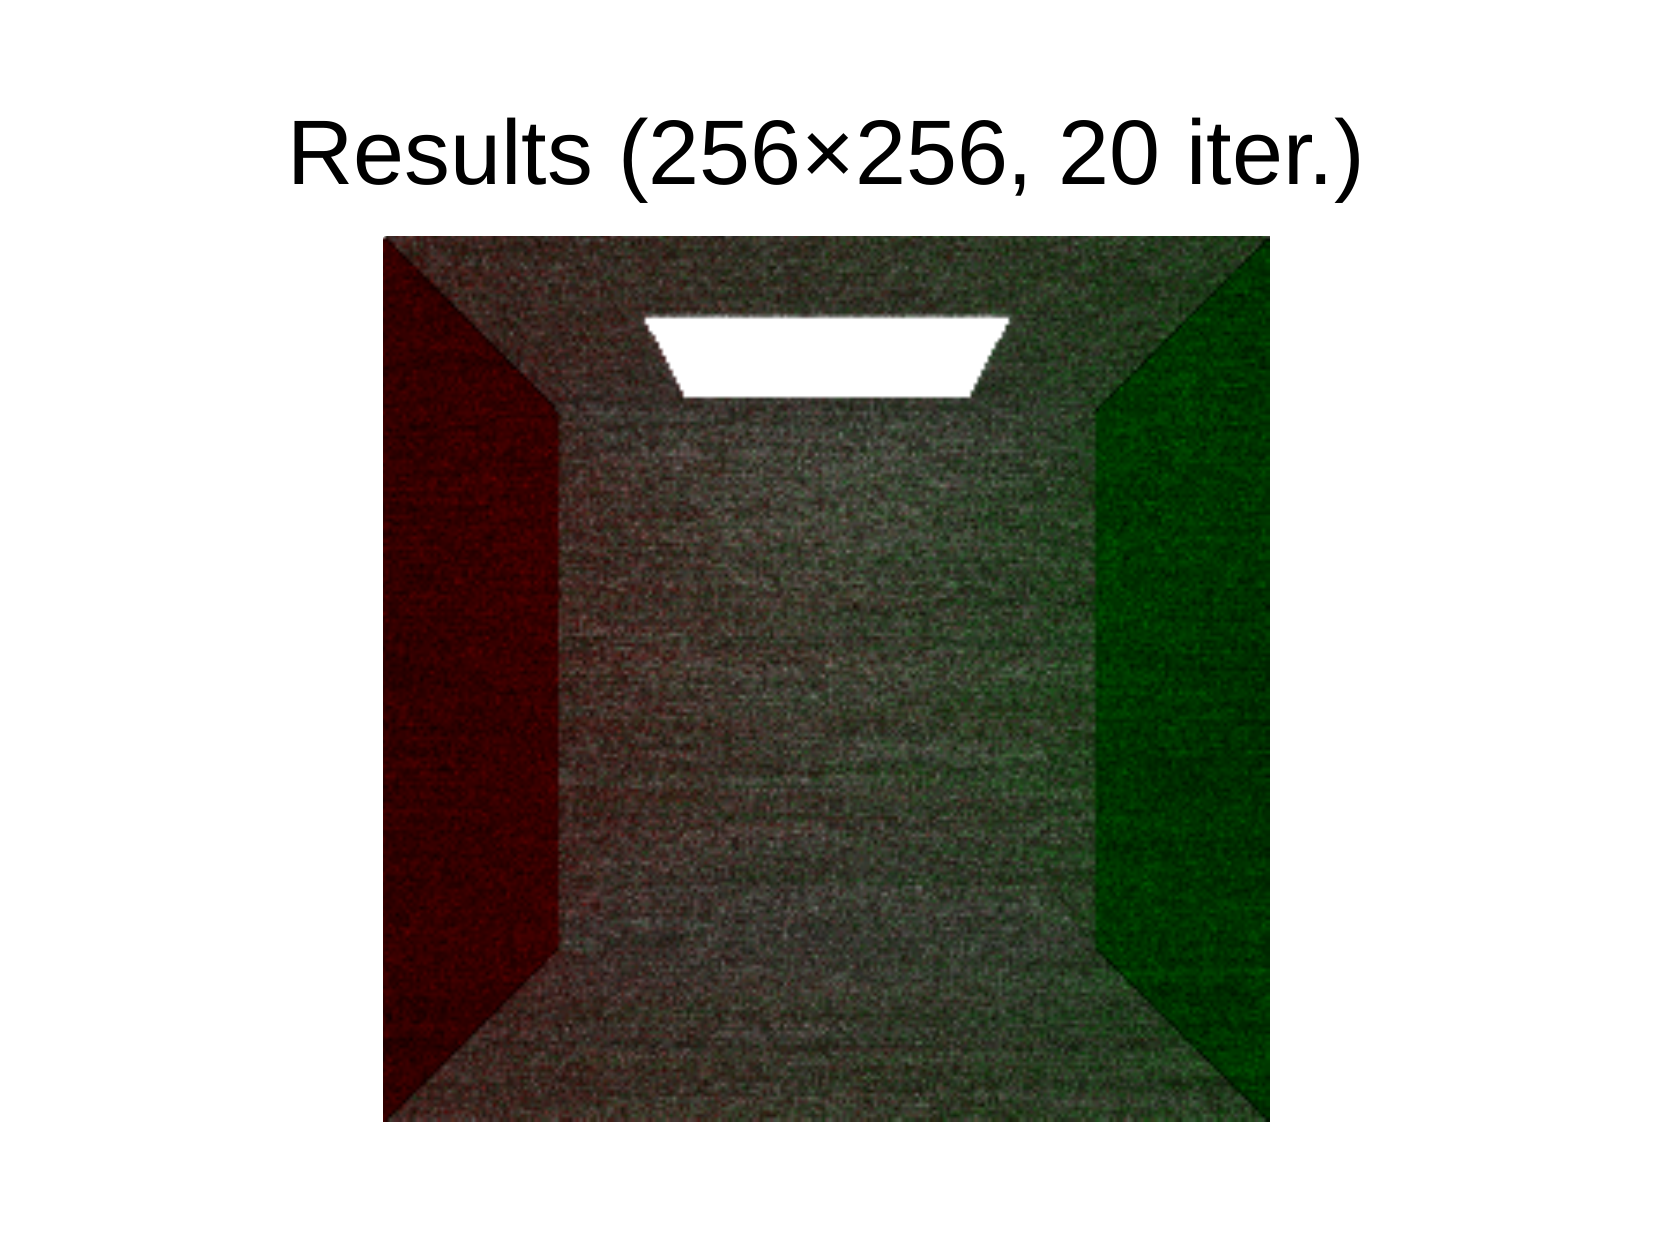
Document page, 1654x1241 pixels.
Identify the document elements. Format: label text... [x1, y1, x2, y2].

title Results (256×256, 20 iter.) [82, 49, 1571, 257]
picture [383, 236, 1270, 1123]
